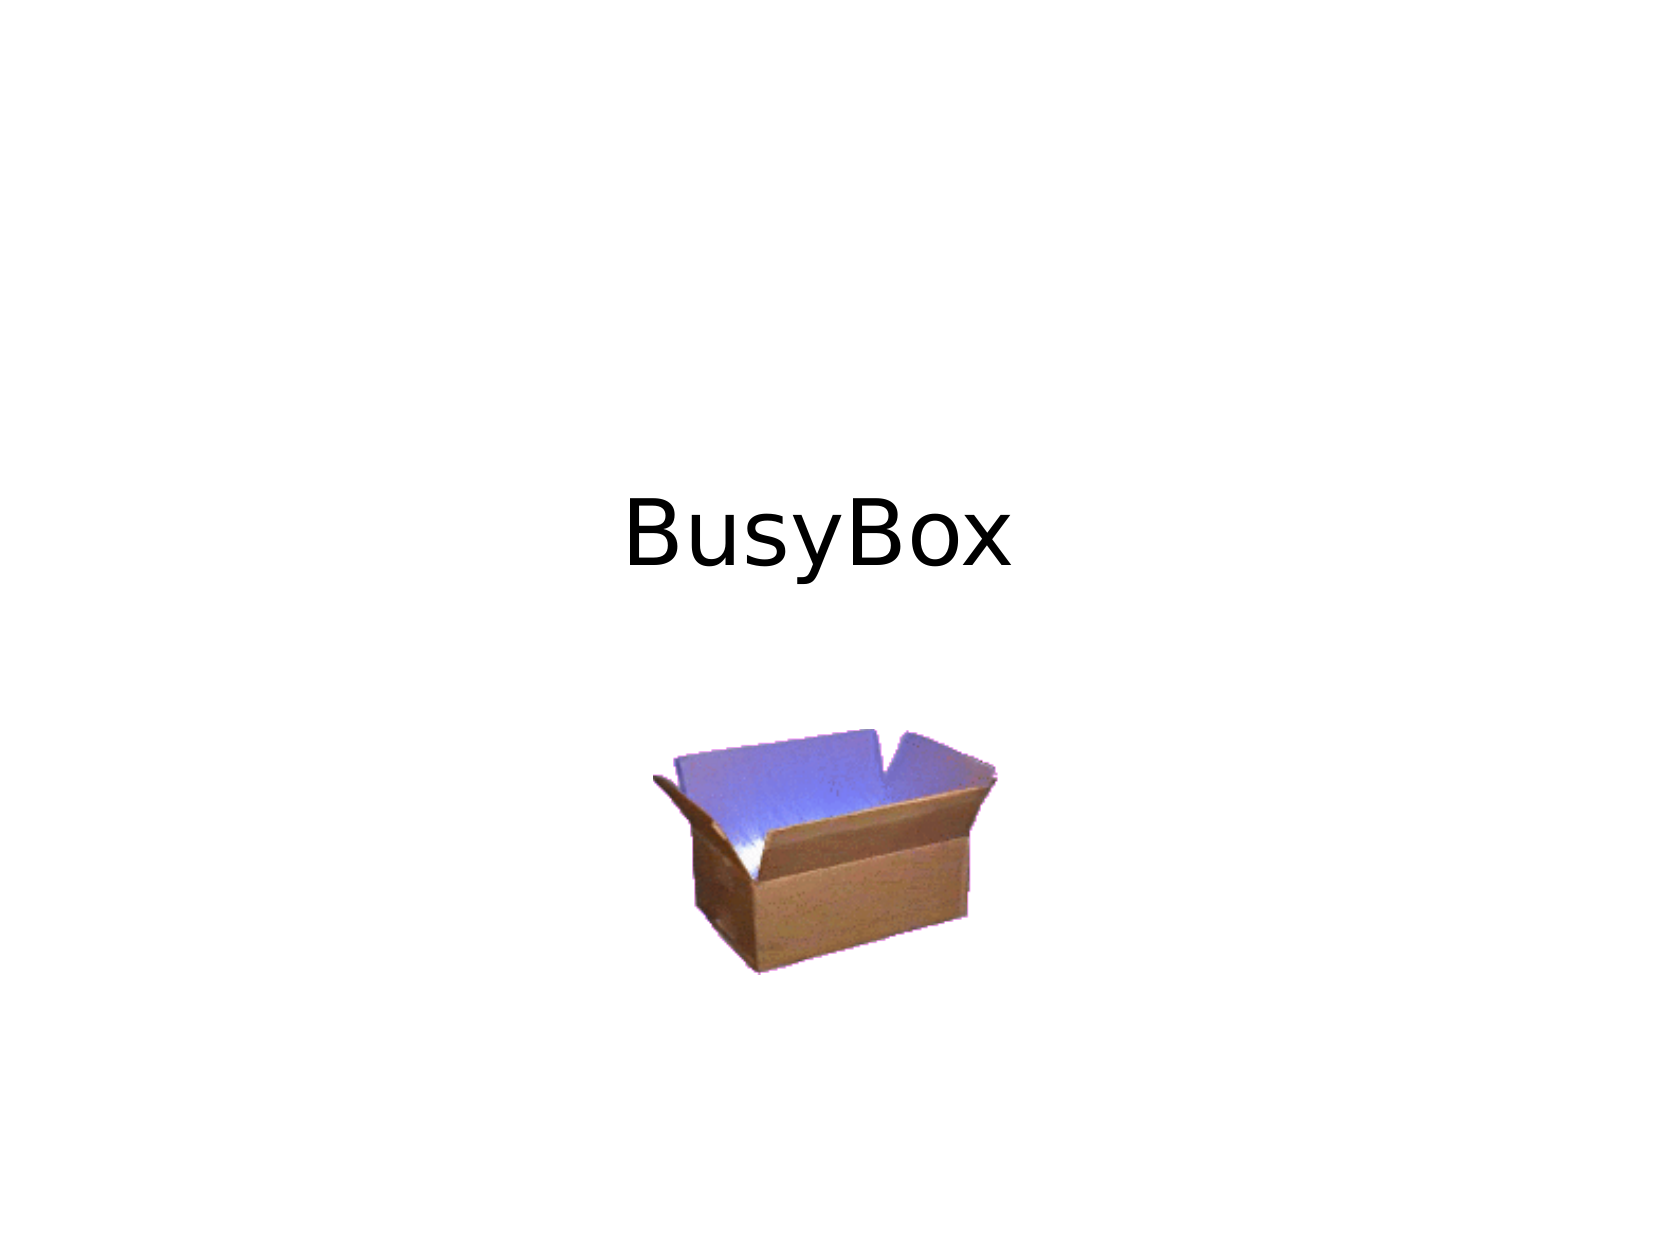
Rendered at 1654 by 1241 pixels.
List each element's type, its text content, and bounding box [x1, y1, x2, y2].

picture [653, 729, 1000, 976]
title BusyBox [75, 430, 1563, 638]
